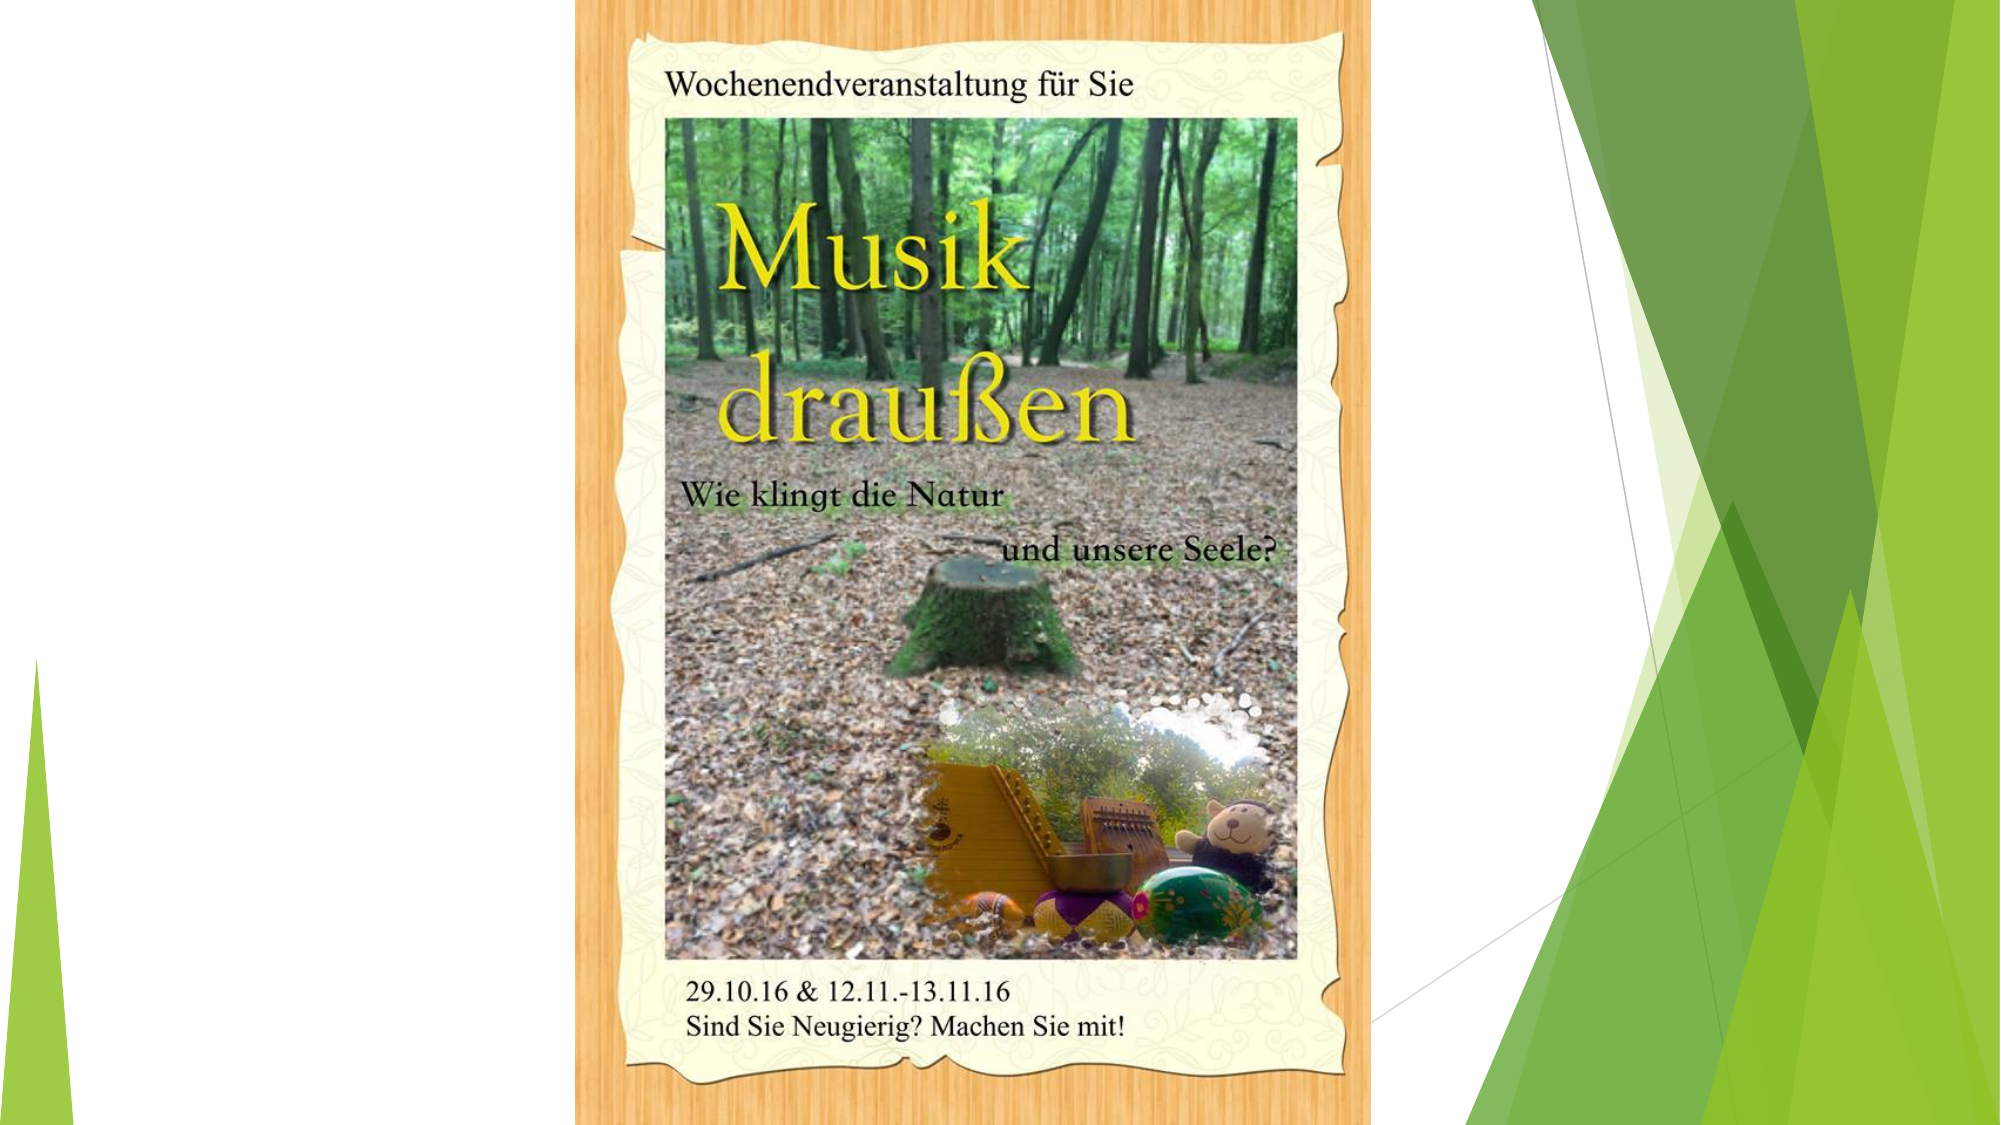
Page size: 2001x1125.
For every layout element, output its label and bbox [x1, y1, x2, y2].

picture [575, 0, 1371, 1125]
